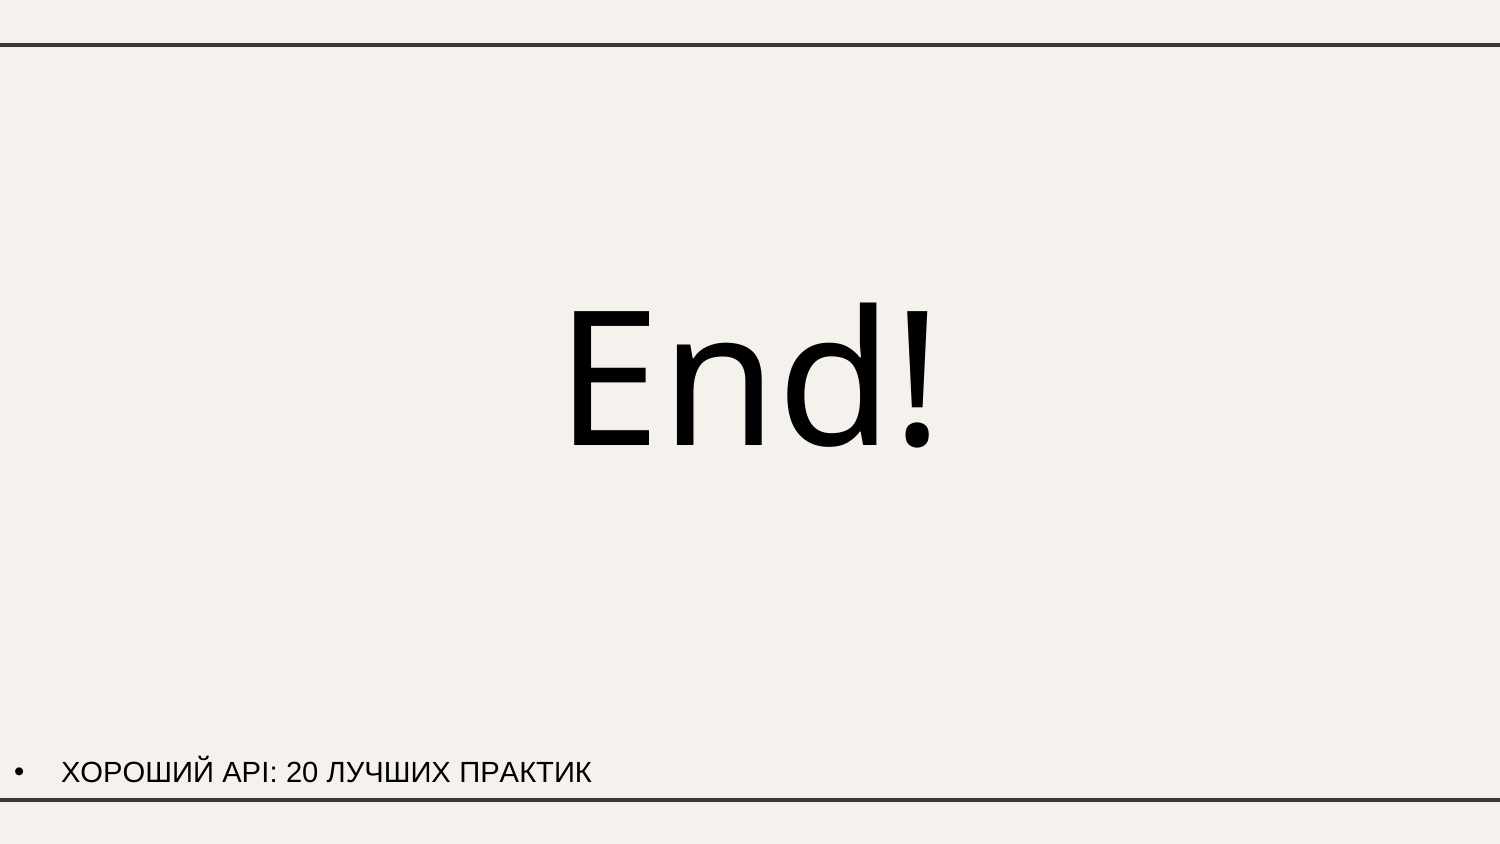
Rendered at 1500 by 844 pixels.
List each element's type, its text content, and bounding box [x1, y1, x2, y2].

title End! [327, 243, 1173, 456]
text_box ХОРОШИЙ API: 20 ЛУЧШИХ ПРАКТИК [0, 746, 611, 797]
